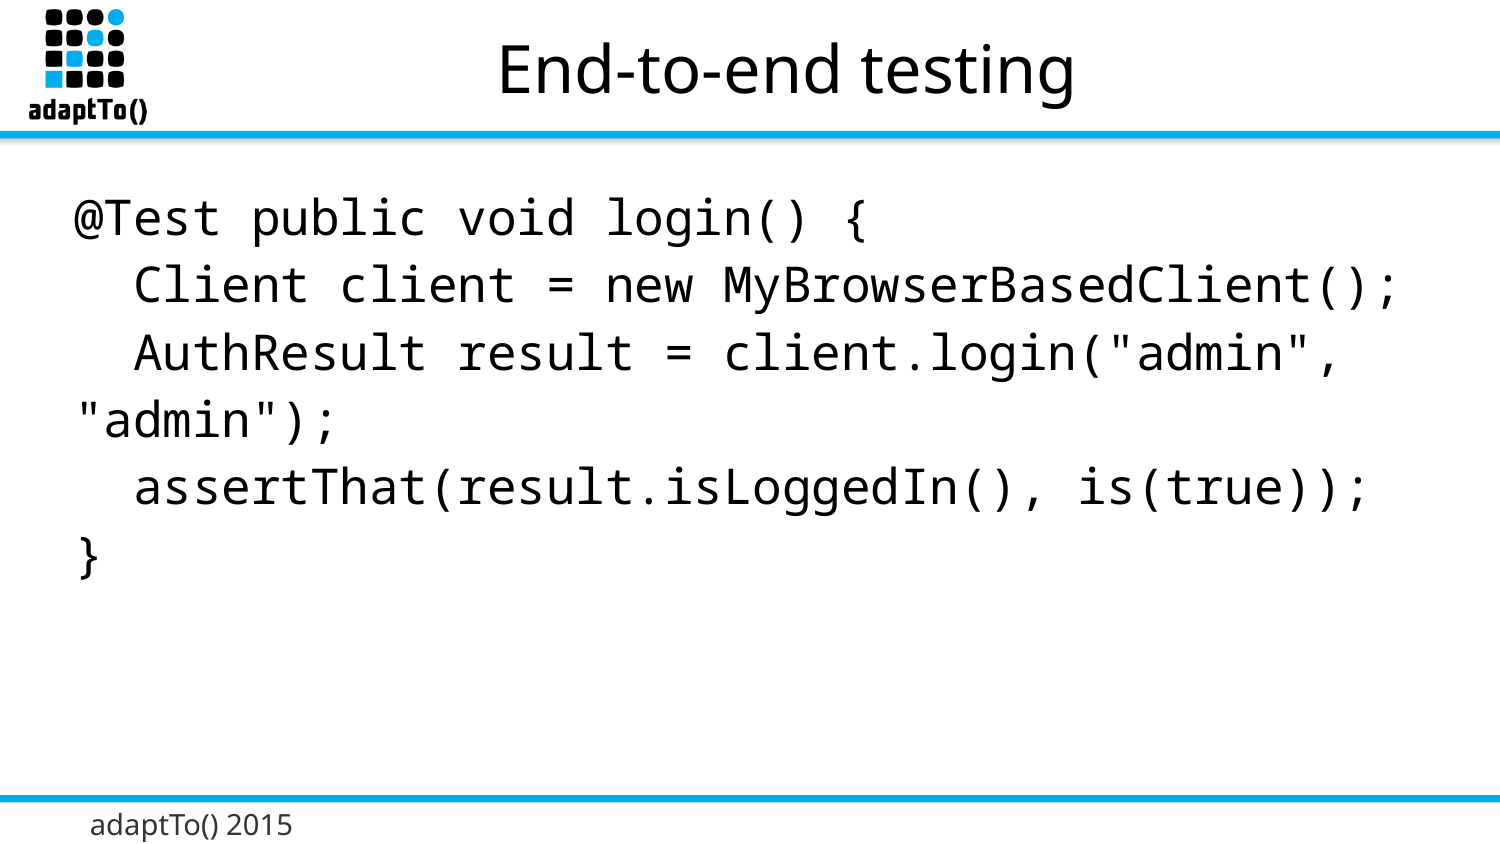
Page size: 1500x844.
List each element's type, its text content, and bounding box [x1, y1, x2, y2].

list @Test public void login() { Client client = new MyBrowserBasedClient(); AuthResult result = client.login("admin", "admin"); assertThat(result.isLoggedIn(), is(true)); } [52, 183, 1447, 760]
picture [27, 6, 148, 126]
title End-to-end testing [150, 15, 1425, 121]
